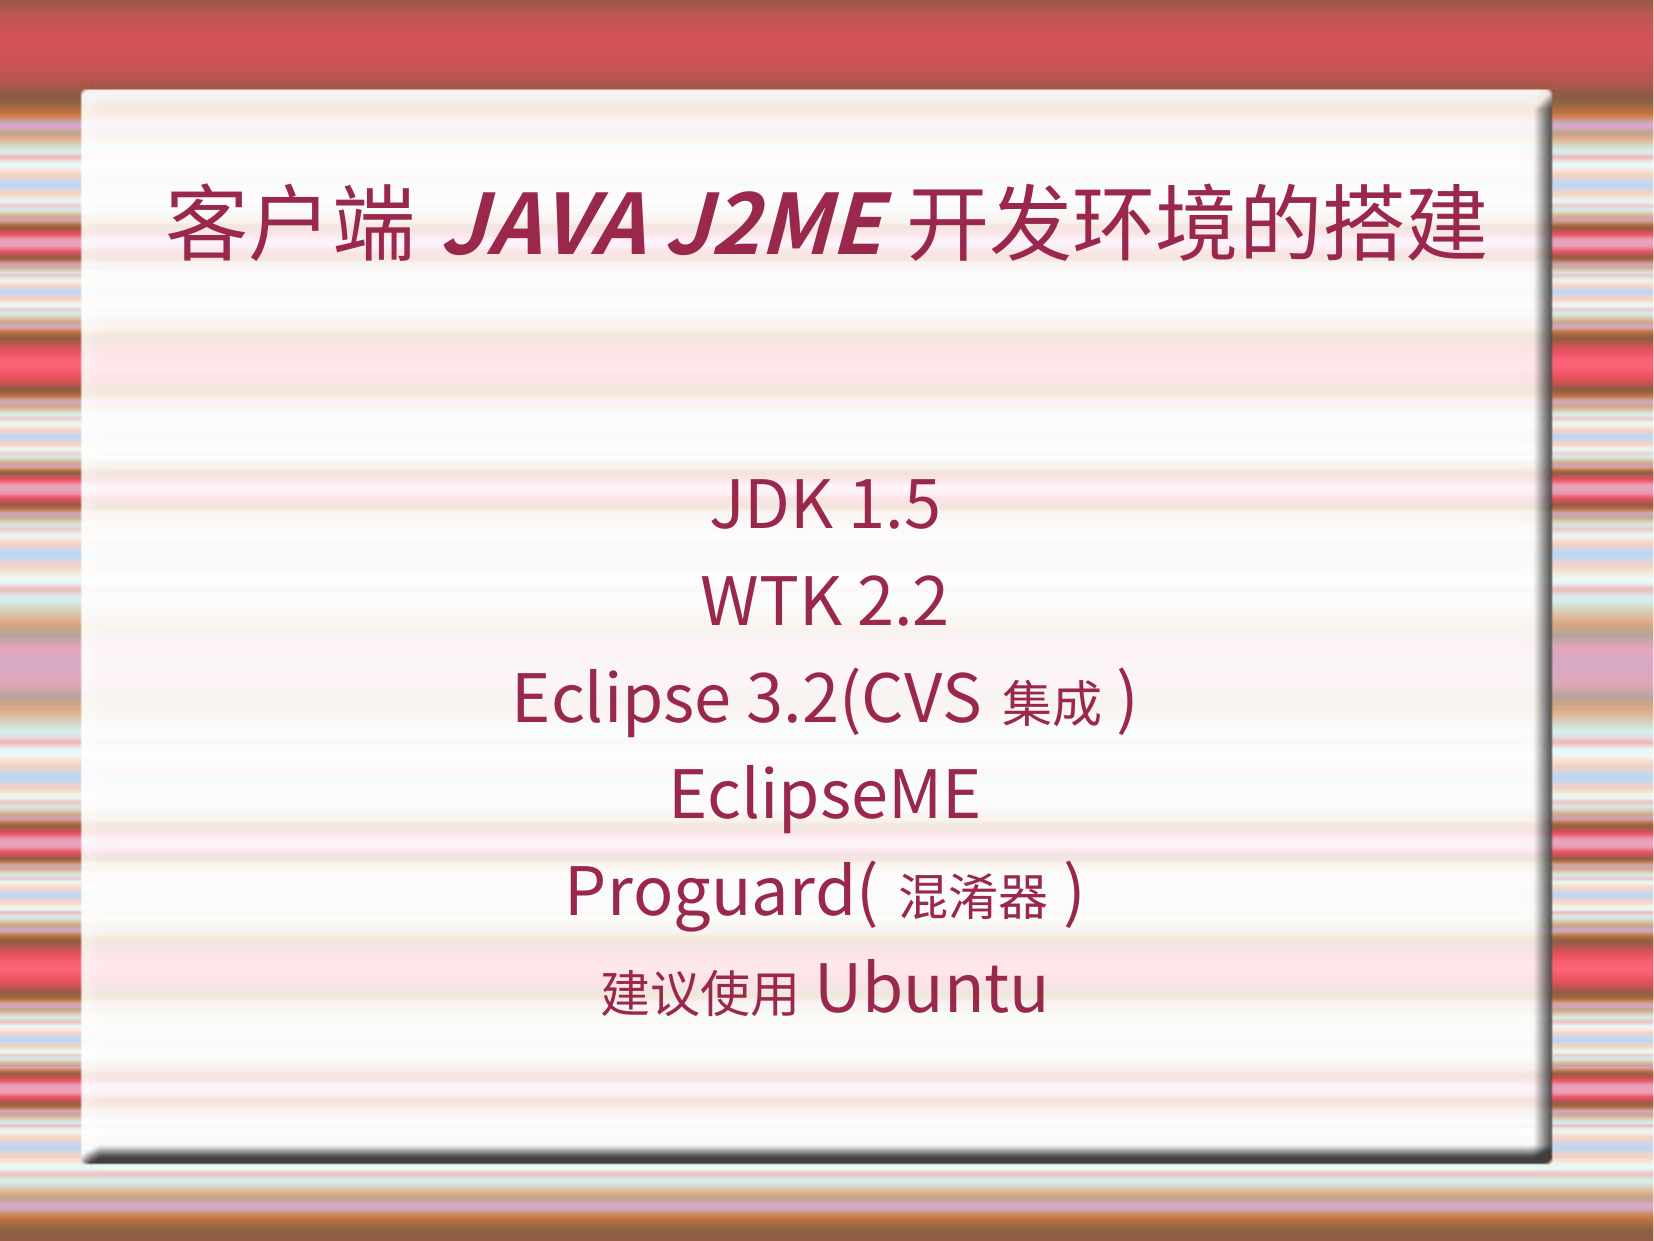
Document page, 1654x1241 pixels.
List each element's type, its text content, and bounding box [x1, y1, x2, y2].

title 客户端JAVA J2ME开发环境的搭建 [121, 114, 1534, 322]
subtitle JDK 1.5 WTK 2.2 Eclipse 3.2(CVS集成) EclipseME Proguard(混淆器) 建议使用Ubuntu [134, 350, 1516, 1133]
picture [0, 0, 1654, 1241]
